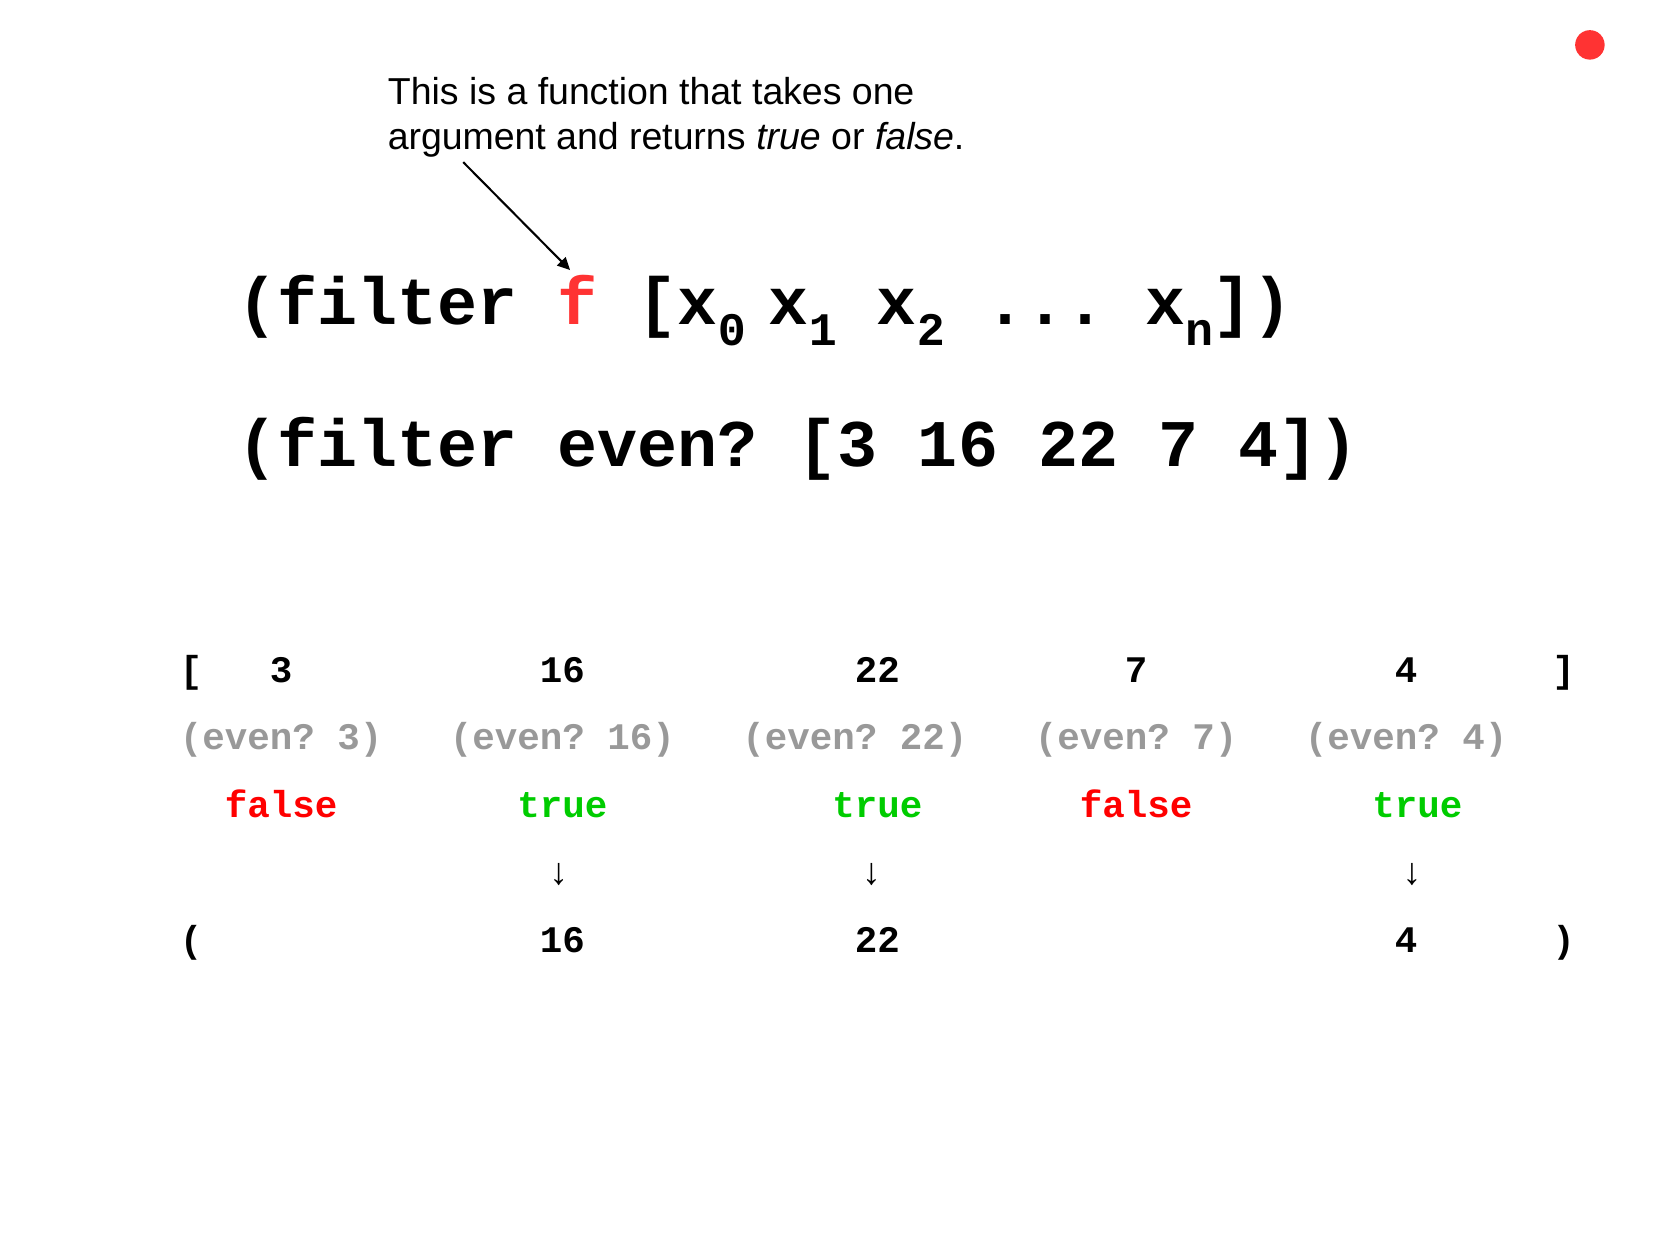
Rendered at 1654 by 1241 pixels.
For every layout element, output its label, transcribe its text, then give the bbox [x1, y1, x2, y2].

text_box (filter f [x0 x1 x2 ... xn]) (filter even? [3 16 22 7 4]) [223, 237, 1411, 489]
text_box [ 3 16 22 7 4 ] (even? 3) (even? 16) (even? 22) (even? 7) (even? 4) false true true false true ↓ ↓ ↓ ( 16 22 4 ) [165, 614, 1605, 932]
text_box This is a function that takes one argument and returns true or false. [373, 60, 1003, 180]
text_box [1575, 30, 1605, 60]
